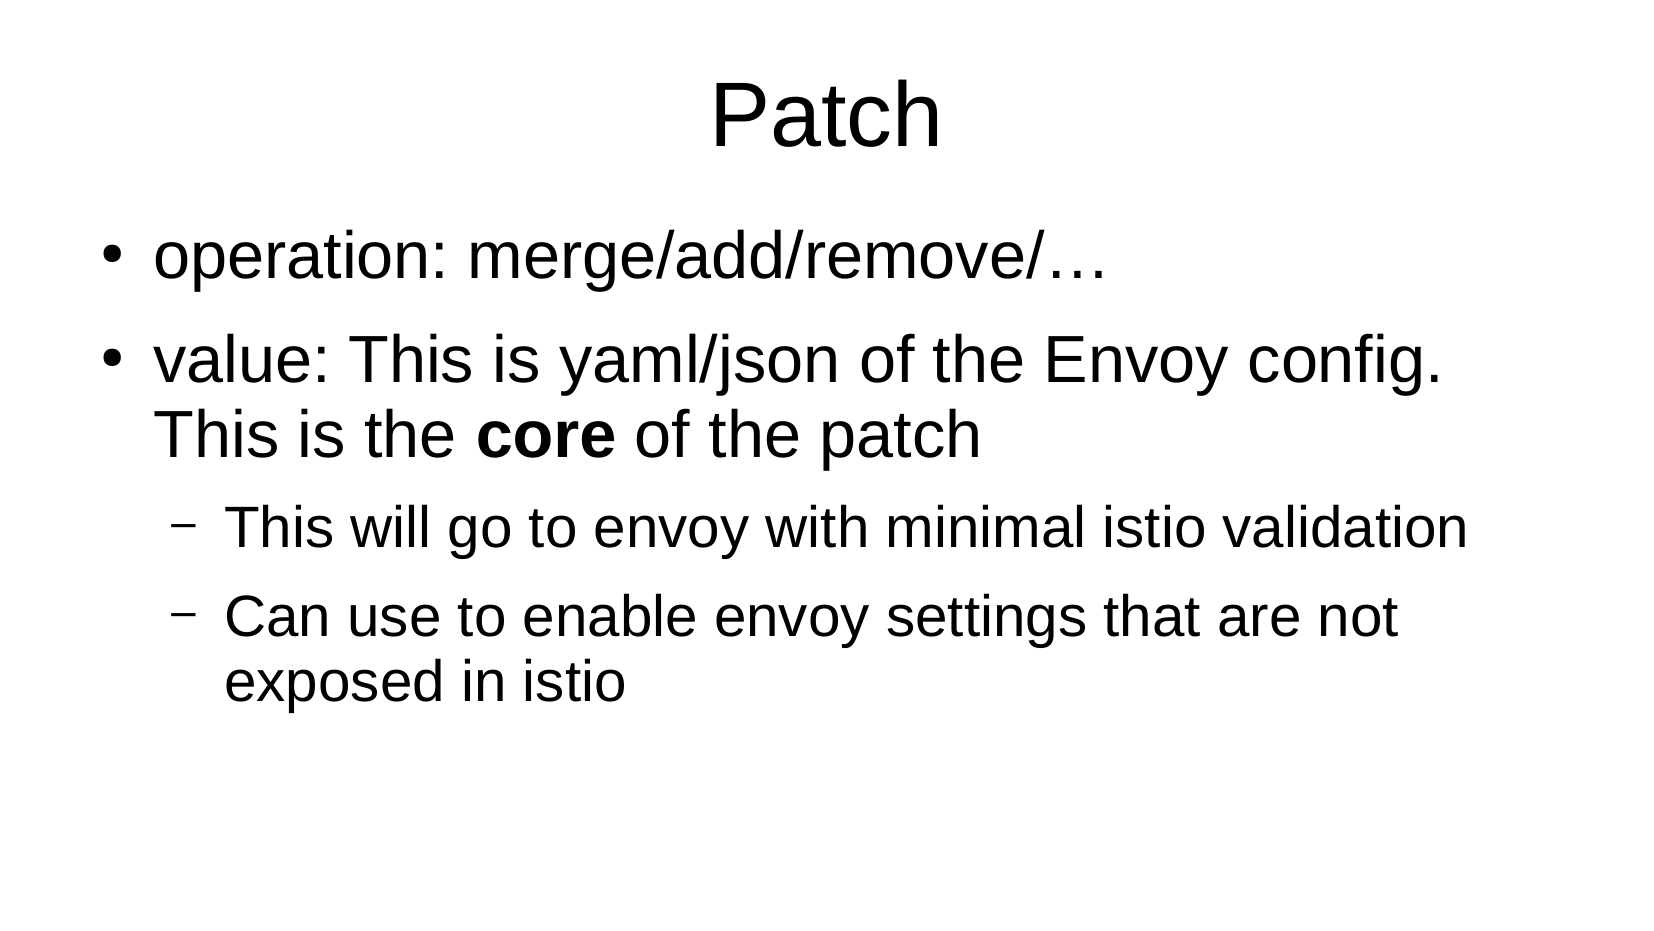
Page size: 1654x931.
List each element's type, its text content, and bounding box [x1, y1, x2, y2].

list operation: merge/add/remove/… value: This is yaml/json of the Envoy config. This is the core of the patch This will go to envoy with minimal istio validation Can use to enable envoy settings that are not exposed in istio [82, 217, 1571, 758]
title Patch [82, 37, 1571, 193]
